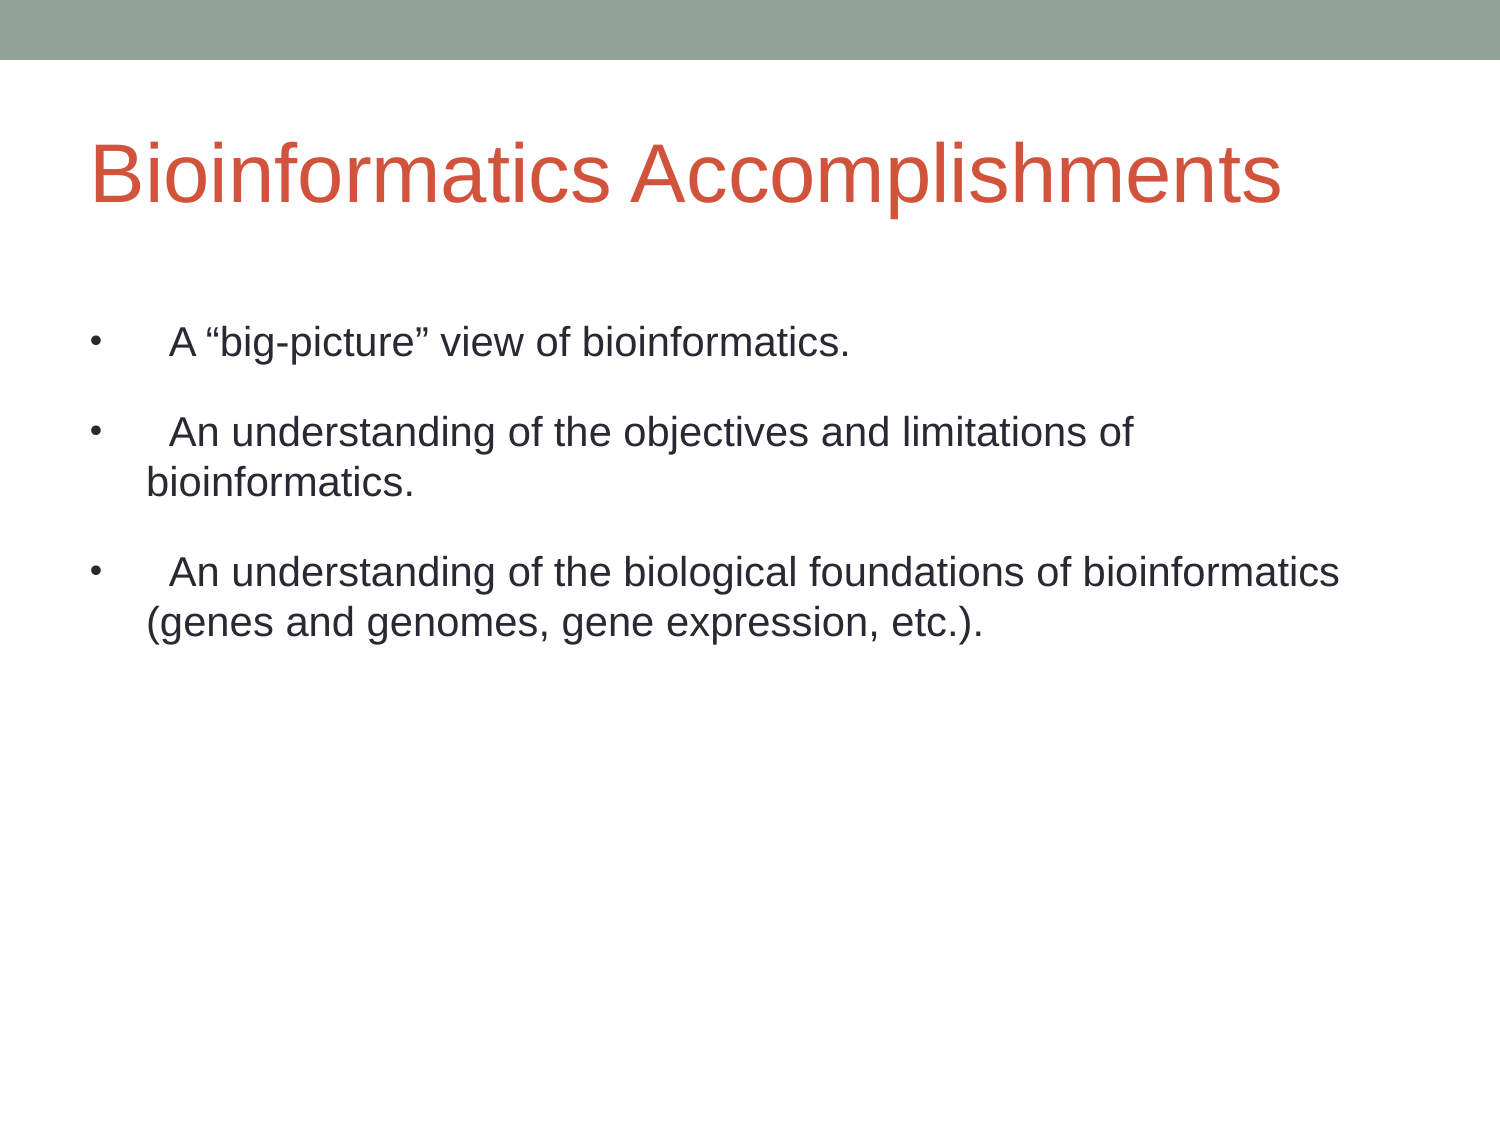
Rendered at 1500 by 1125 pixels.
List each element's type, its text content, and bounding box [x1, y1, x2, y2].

text_box Bioinformatics Accomplishments [74, 87, 1425, 250]
text_box A “big-picture” view of bioinformatics. An understanding of the objectives and limitations of bioinformatics. An understanding of the biological foundations of bioinformatics (genes and genomes, gene expression, etc.). [74, 262, 1425, 1063]
